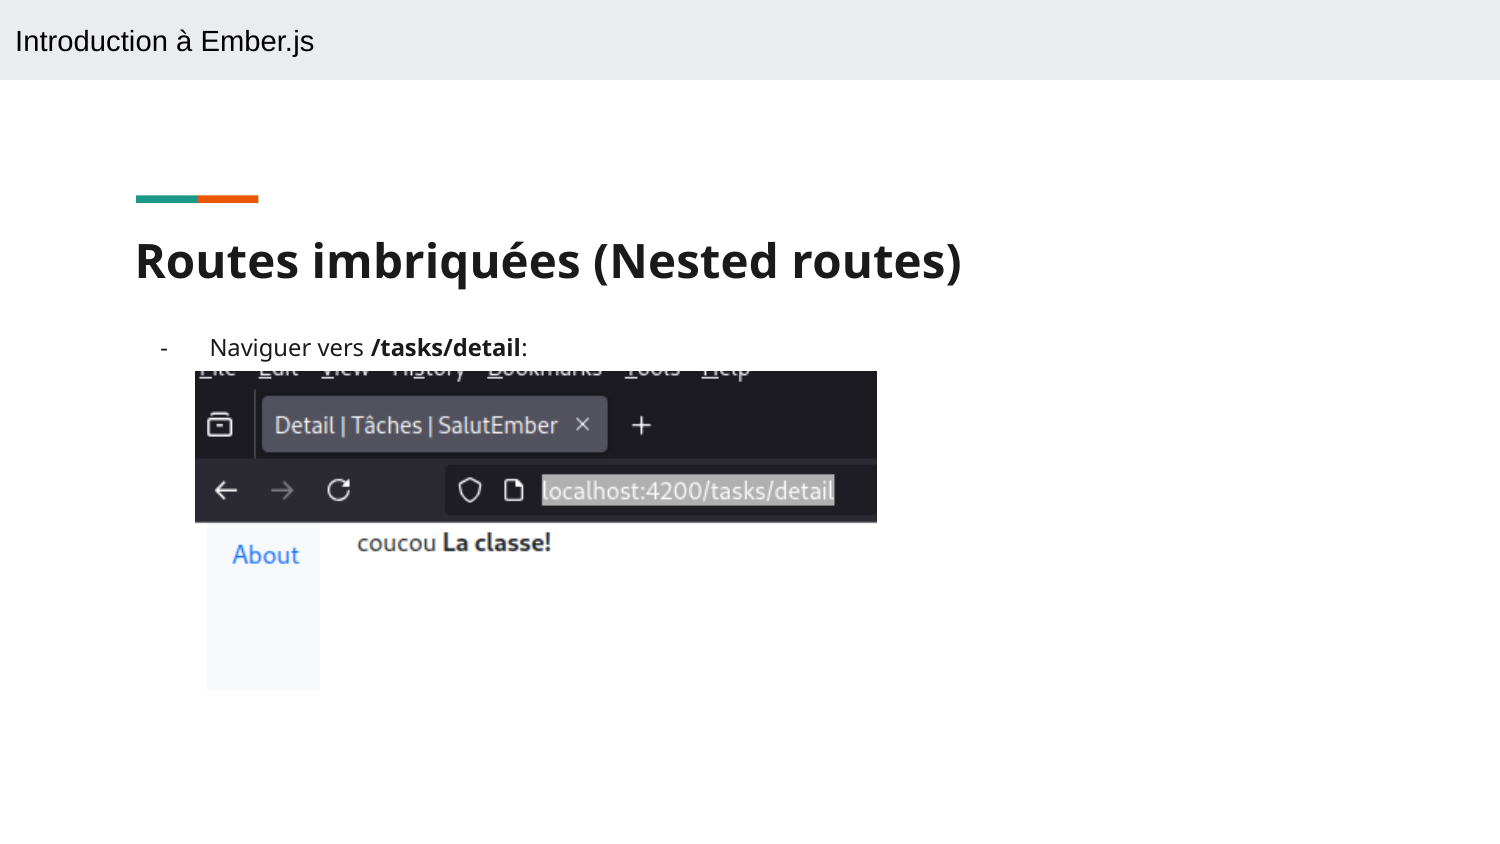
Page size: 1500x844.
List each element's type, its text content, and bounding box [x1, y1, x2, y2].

picture [195, 371, 877, 691]
title Routes imbriquées (Nested routes) [119, 216, 1381, 305]
list Naviguer vers /tasks/detail: [119, 313, 1381, 685]
